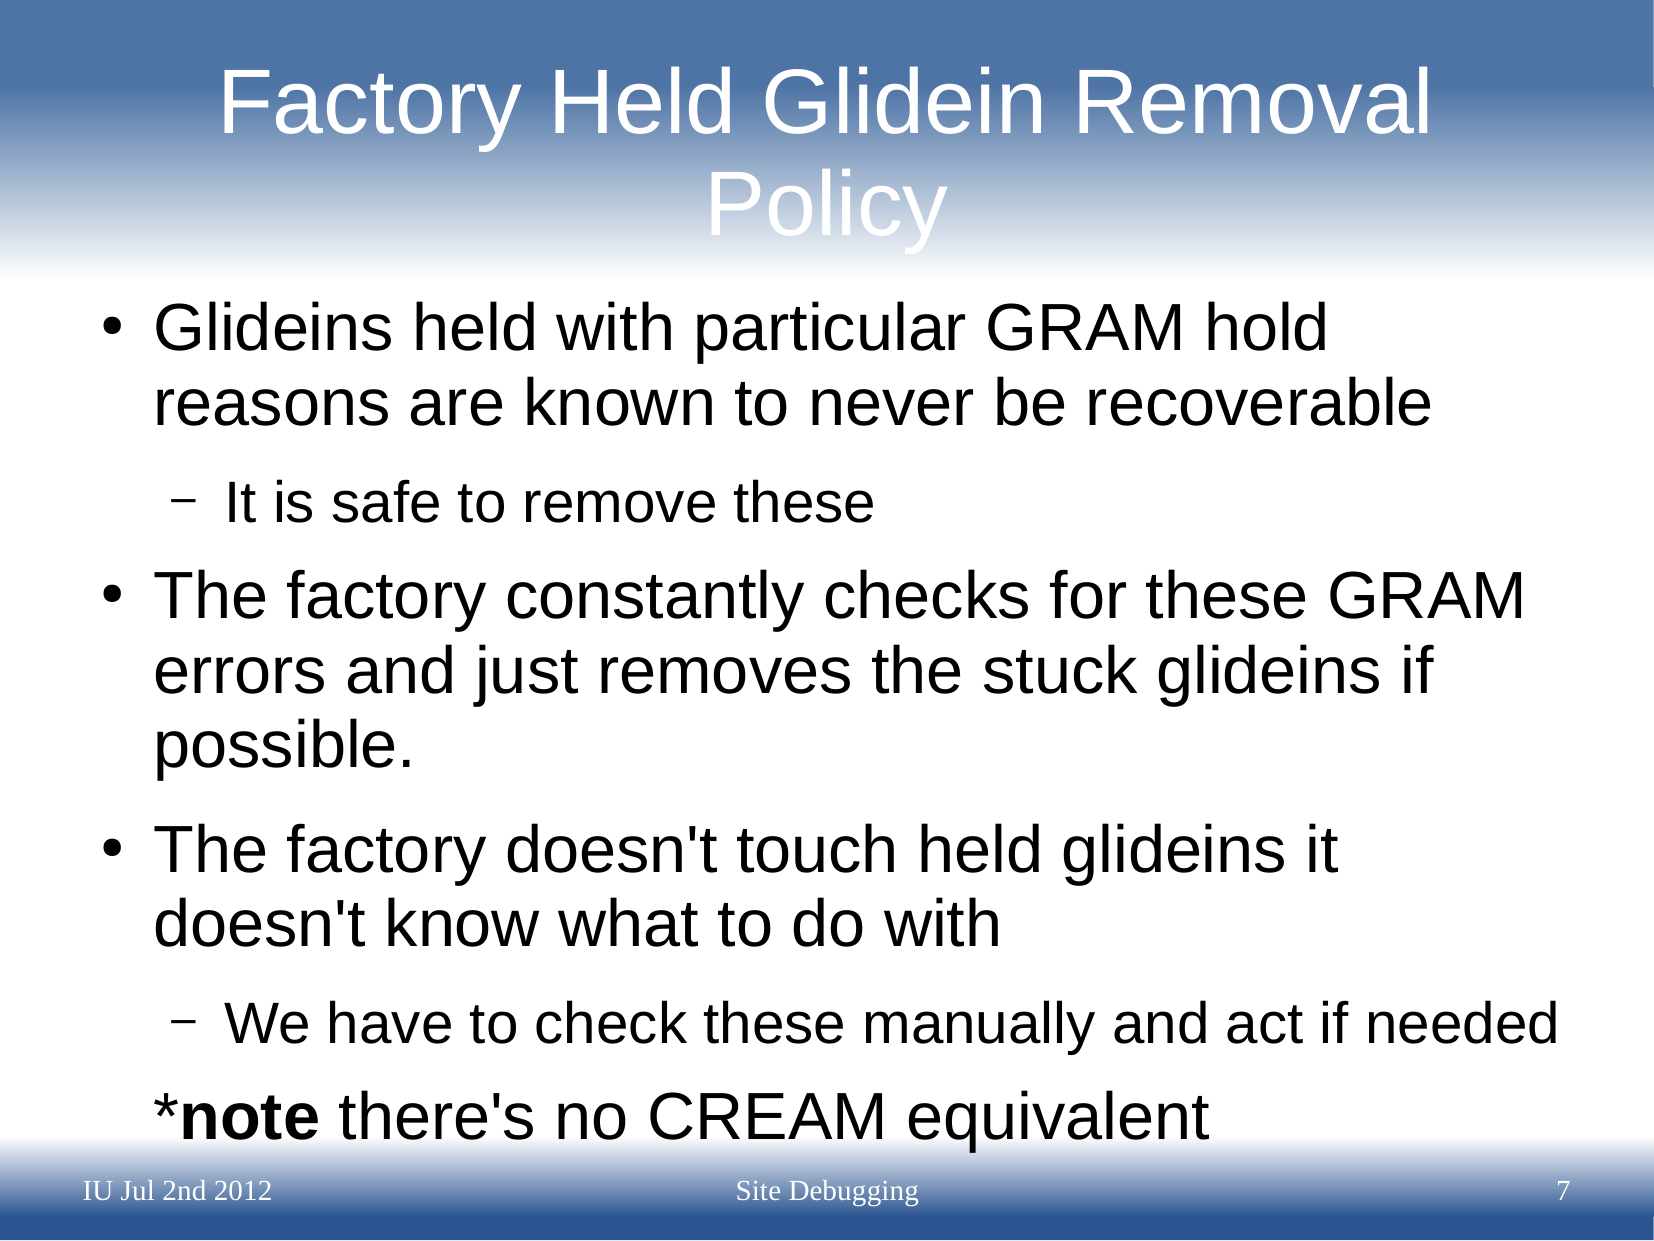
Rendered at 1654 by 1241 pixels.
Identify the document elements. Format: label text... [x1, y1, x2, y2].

title Factory Held Glidein Removal Policy [82, 49, 1571, 257]
list Glideins held with particular GRAM hold reasons are known to never be recoverable It is safe to remove these The factory constantly checks for these GRAM errors and just removes the stuck glideins if possible. The factory doesn't touch held glideins it doesn't know what to do with We have to check these manually and act if needed *note there's no CREAM equivalent [82, 290, 1571, 1227]
